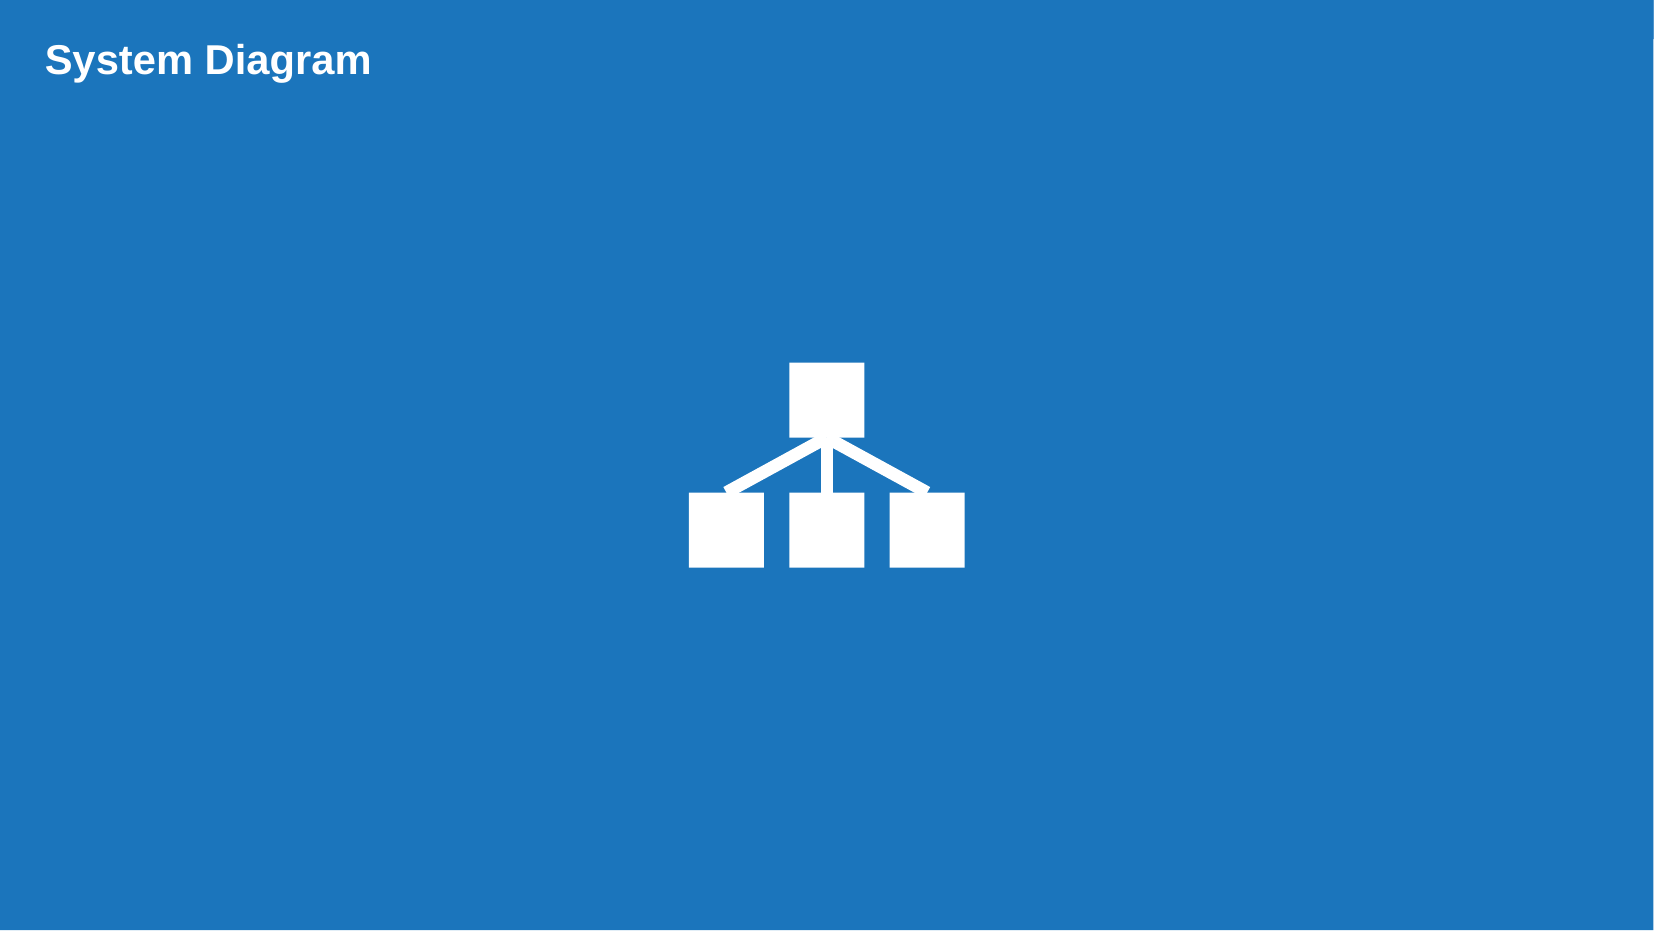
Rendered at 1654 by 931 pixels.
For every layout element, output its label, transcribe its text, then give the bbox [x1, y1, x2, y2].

text_box [0, 0, 1654, 931]
text_box System Diagram [30, 0, 541, 121]
